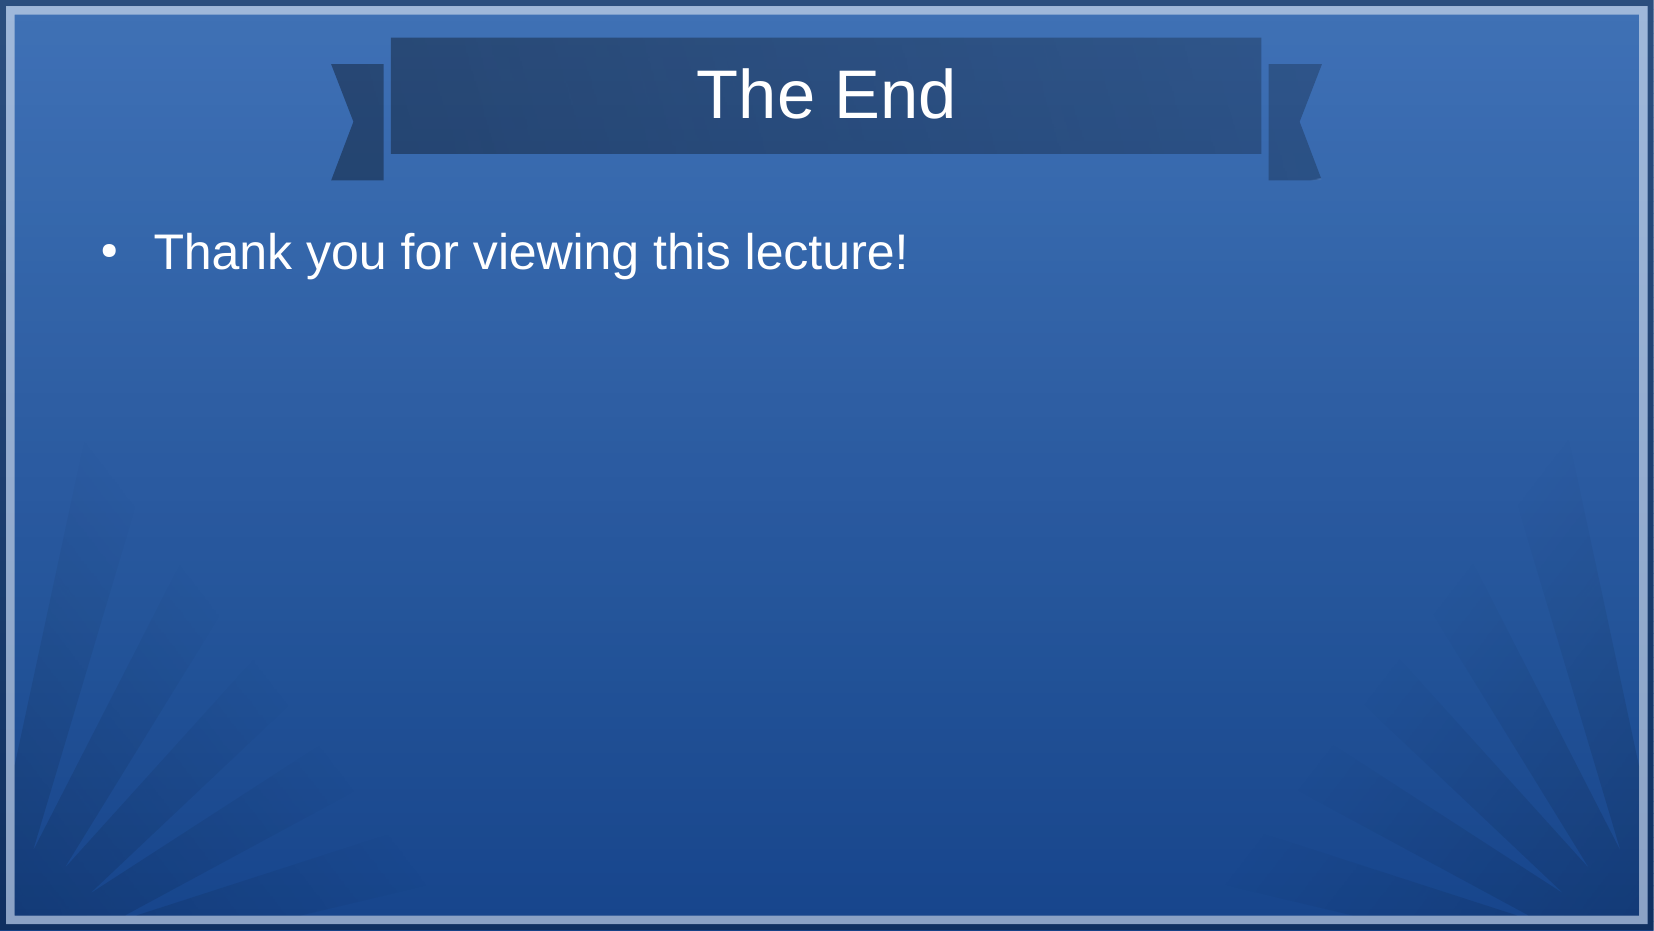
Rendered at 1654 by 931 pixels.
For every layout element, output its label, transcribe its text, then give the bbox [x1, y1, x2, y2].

list Thank you for viewing this lecture! [82, 224, 1571, 848]
title The End [389, 35, 1264, 154]
